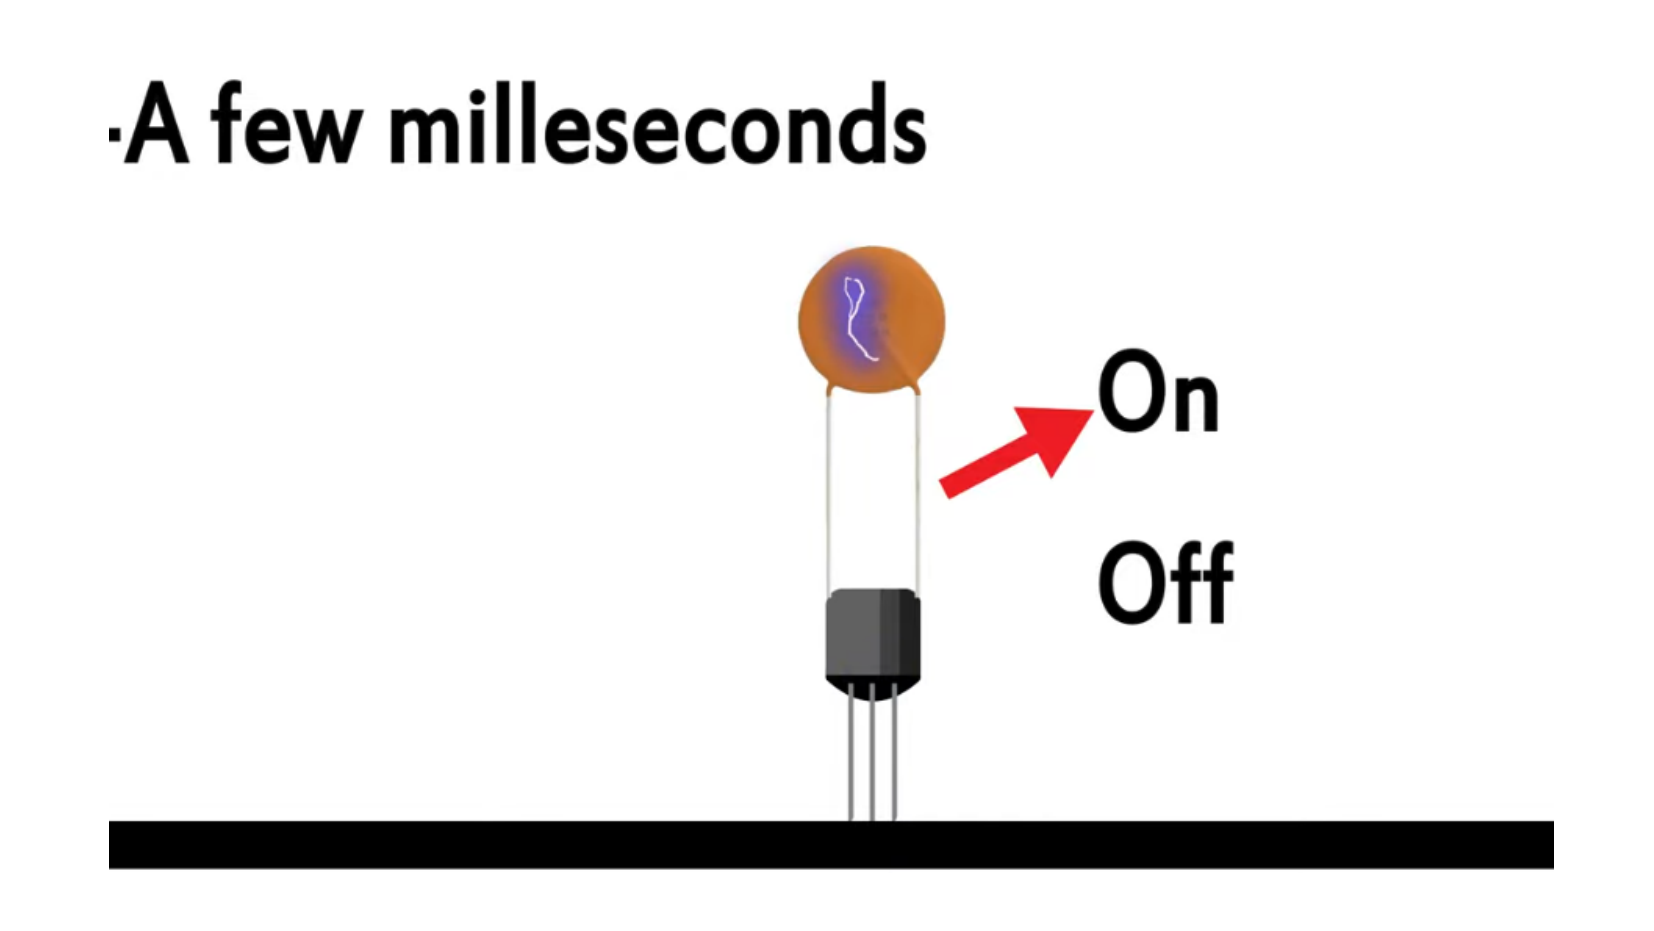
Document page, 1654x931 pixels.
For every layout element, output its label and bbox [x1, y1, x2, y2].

picture [109, 64, 1554, 873]
